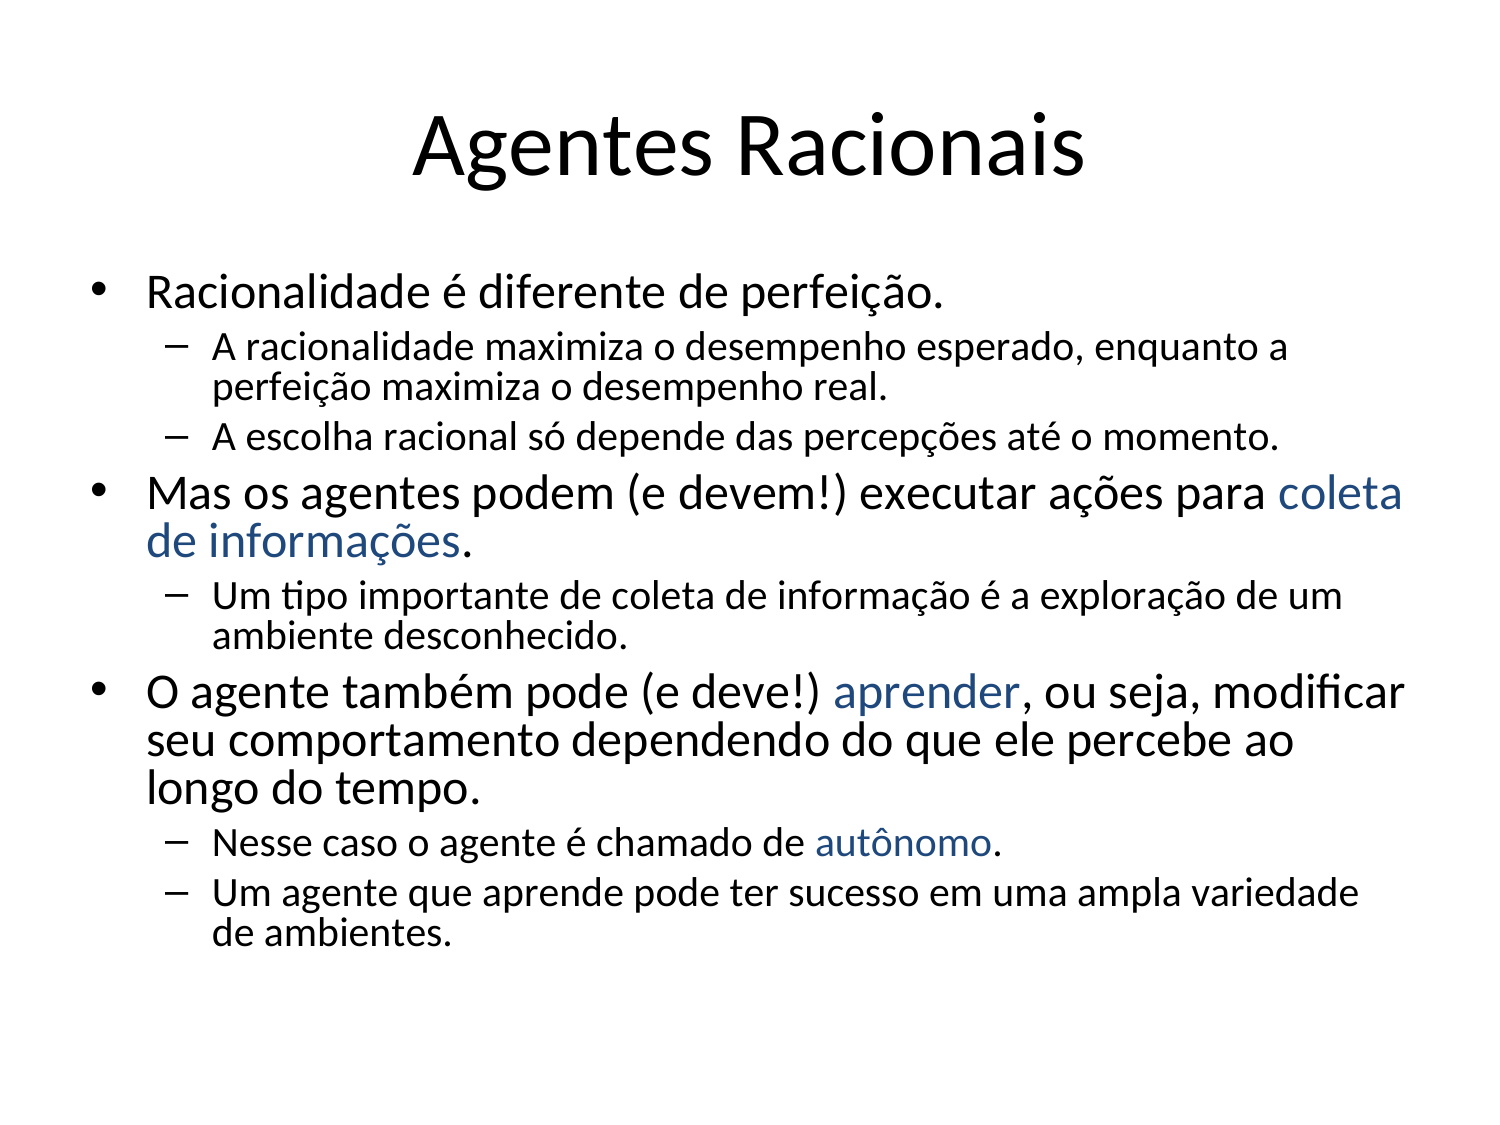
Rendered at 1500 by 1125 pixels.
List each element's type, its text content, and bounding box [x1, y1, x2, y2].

list Racionalidade é diferente de perfeição. A racionalidade maximiza o desempenho esperado, enquanto a perfeição maximiza o desempenho real. A escolha racional só depende das percepções até o momento. Mas os agentes podem (e devem!) executar ações para coleta de informações. Um tipo importante de coleta de informação é a exploração de um ambiente desconhecido. O agente também pode (e deve!) aprender, ou seja, modificar seu comportamento dependendo do que ele percebe ao longo do tempo. Nesse caso o agente é chamado de autônomo. Um agente que aprende pode ter sucesso em uma ampla variedade de ambientes. [75, 262, 1426, 1005]
title Agentes Racionais [75, 45, 1426, 233]
